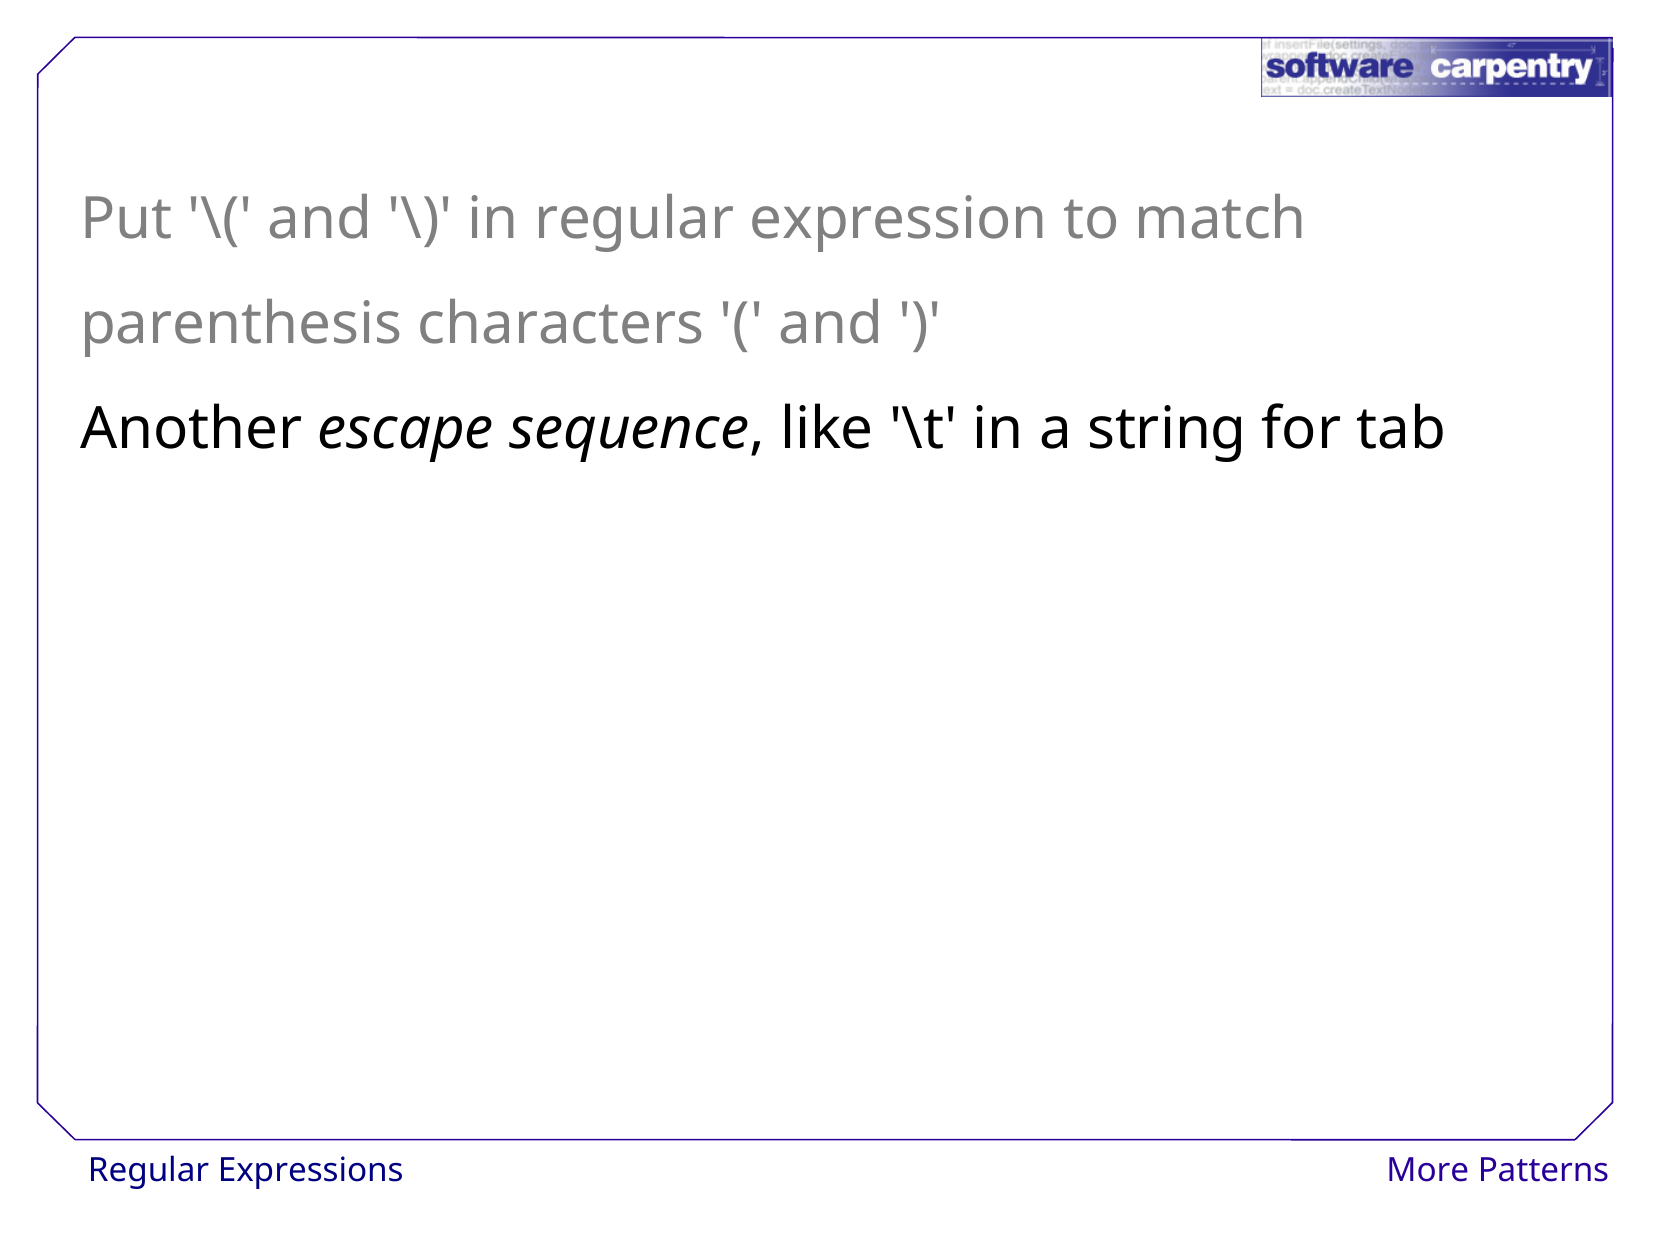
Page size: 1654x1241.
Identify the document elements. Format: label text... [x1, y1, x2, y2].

text_box Put '\(' and '\)' in regular expression to match parenthesis characters '(' and ')' Another escape sequence, like '\t' in a string for tab [65, 138, 1612, 469]
picture [1261, 39, 1613, 97]
